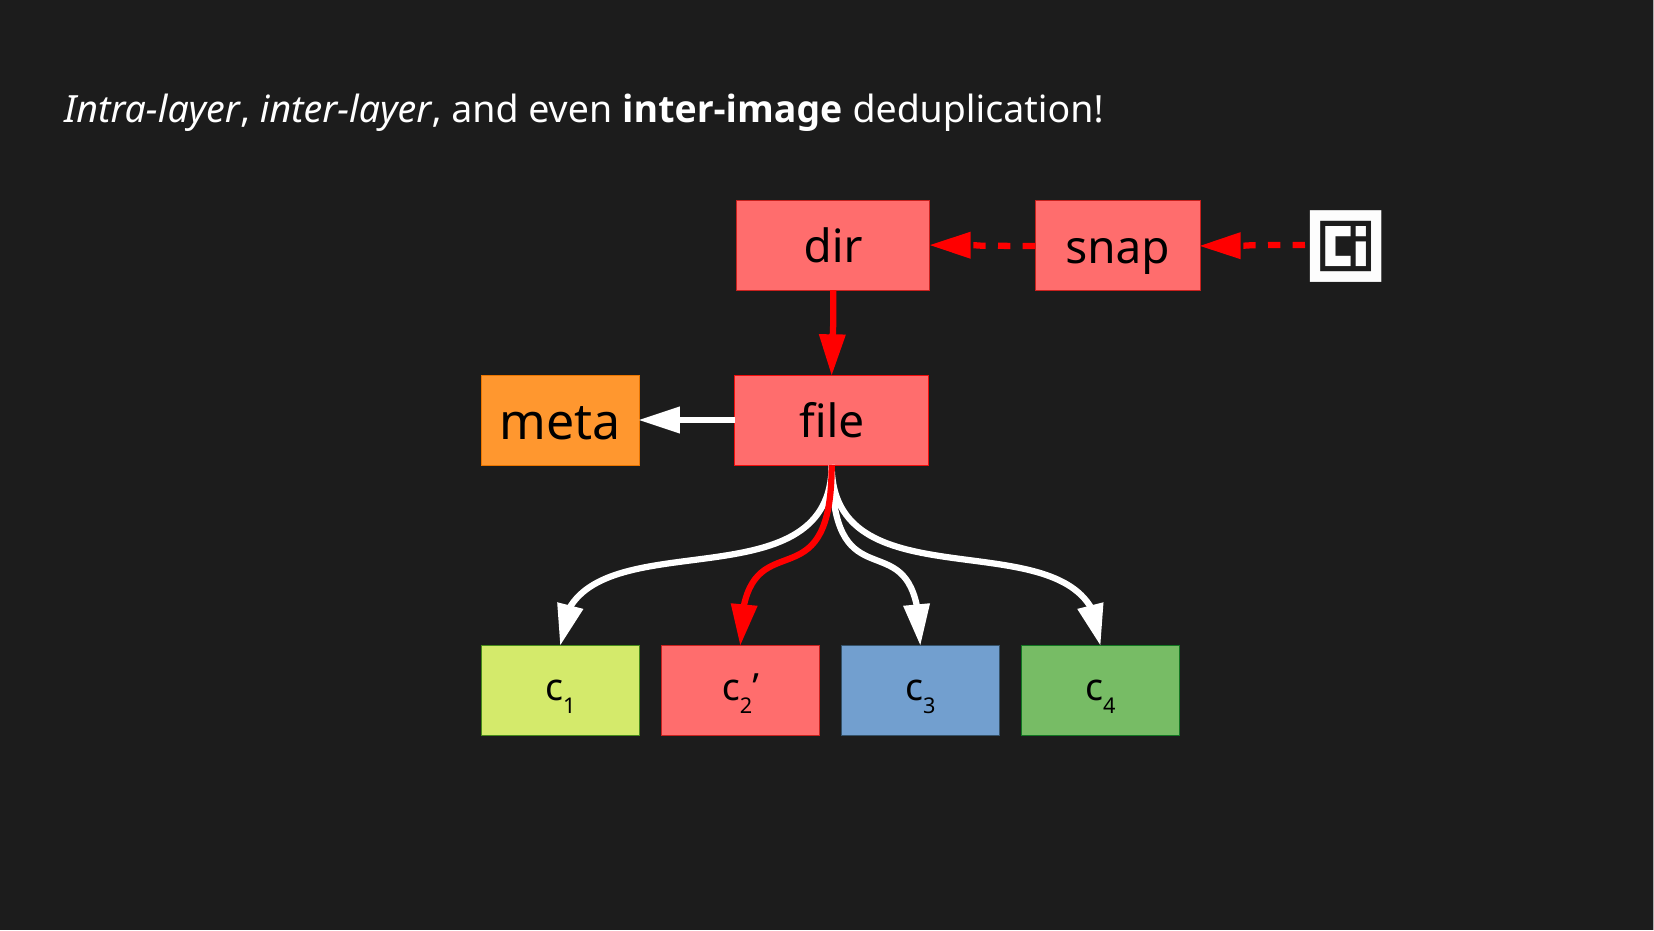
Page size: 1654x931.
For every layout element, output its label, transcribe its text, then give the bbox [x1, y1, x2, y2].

picture [1304, 204, 1387, 286]
text_box Intra-layer, inter-layer, and even inter-image deduplication! [49, 75, 1576, 180]
text_box snap [1035, 200, 1201, 291]
text_box c1 [481, 645, 640, 736]
text_box c4 [1021, 645, 1180, 736]
text_box meta [481, 375, 640, 466]
text_box c2’ [661, 645, 820, 736]
text_box dir [736, 200, 930, 291]
text_box file [734, 375, 929, 466]
text_box c3 [841, 645, 1000, 736]
